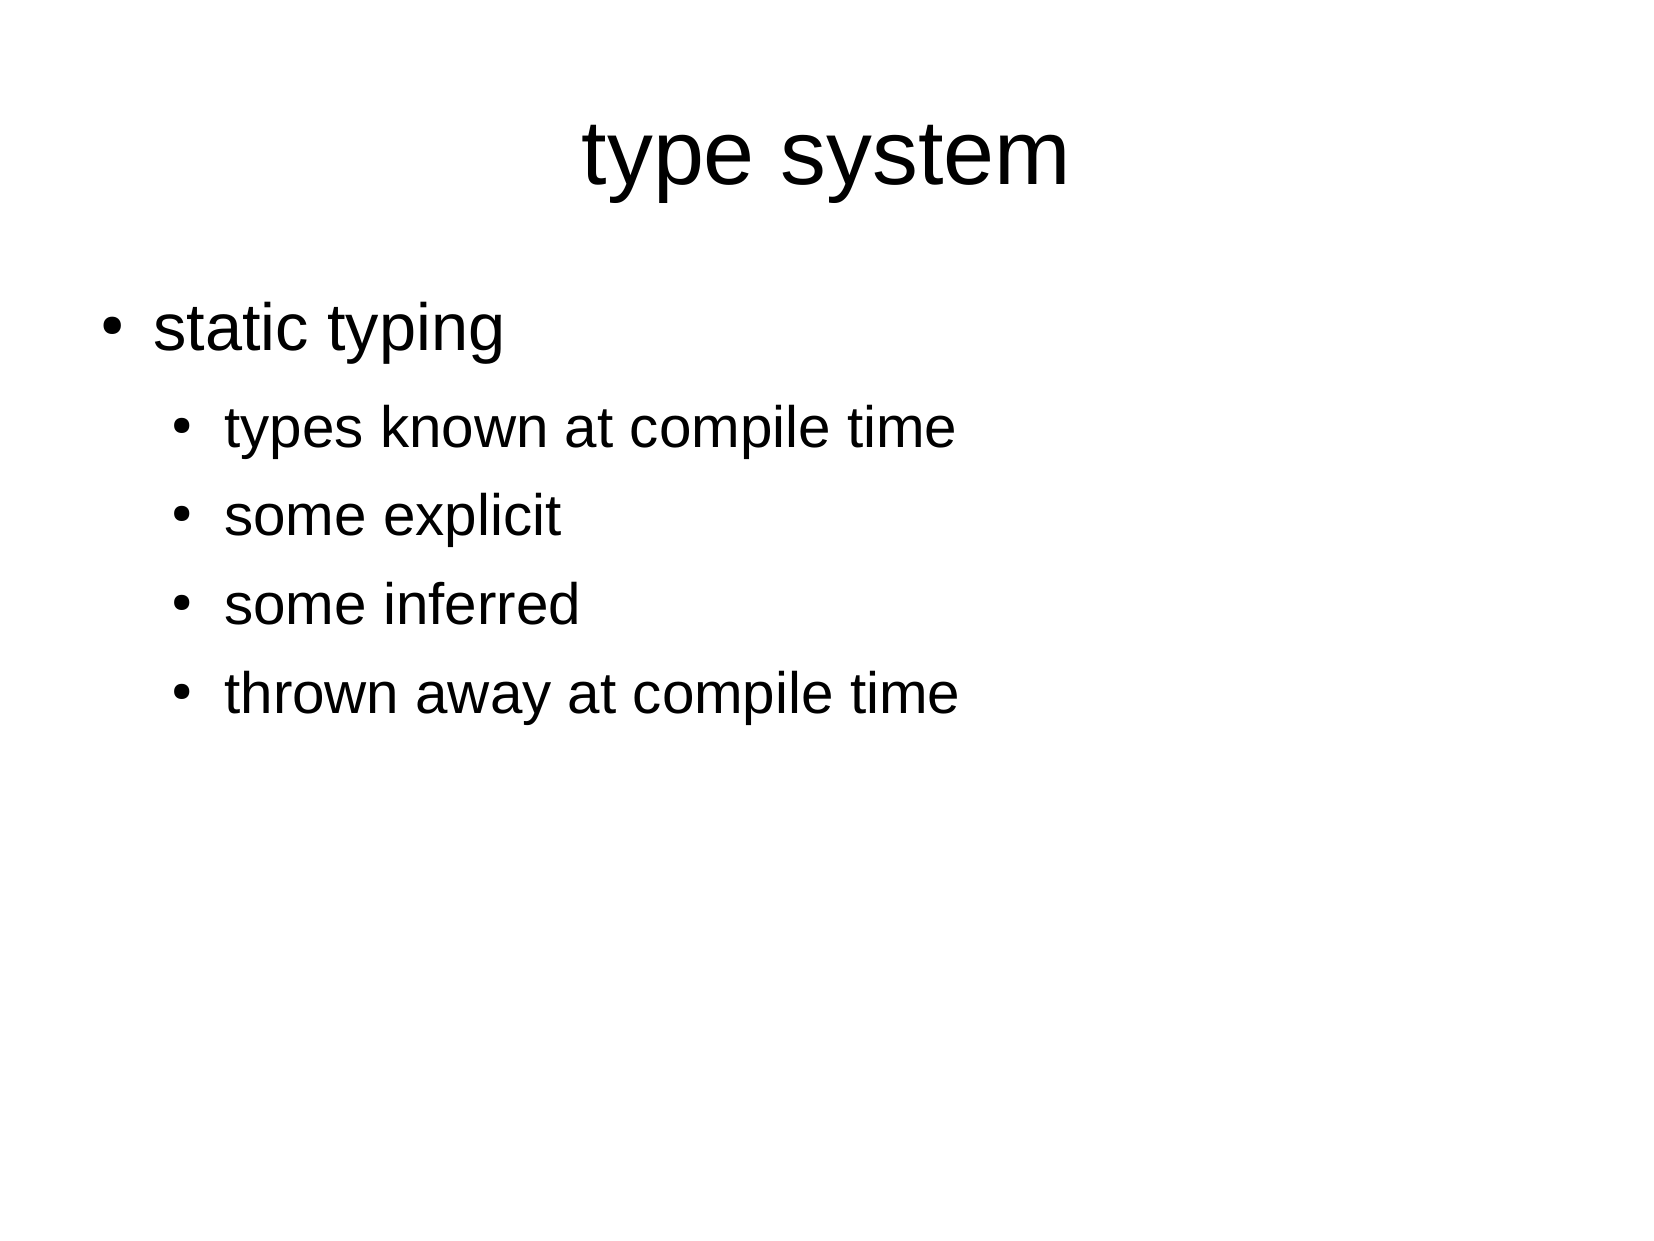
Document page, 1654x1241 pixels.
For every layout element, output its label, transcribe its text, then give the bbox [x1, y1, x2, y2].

title type system [82, 49, 1571, 257]
list static typing types known at compile time some explicit some inferred thrown away at compile time [82, 290, 1571, 1109]
